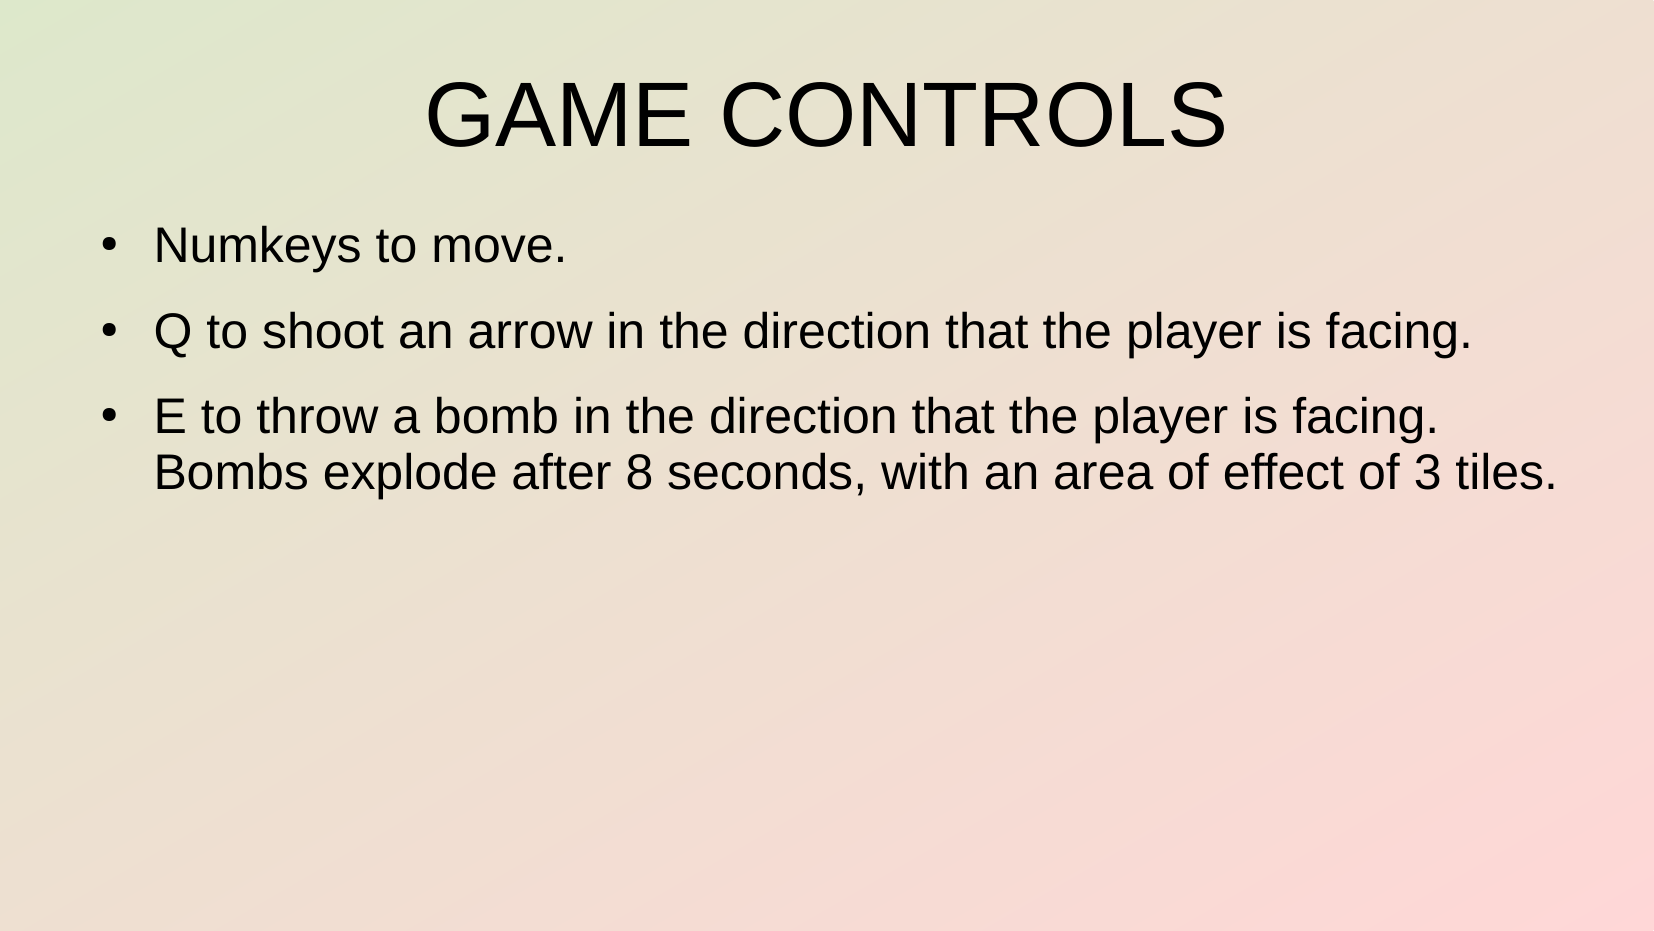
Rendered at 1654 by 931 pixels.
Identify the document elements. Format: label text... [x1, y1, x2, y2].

list Numkeys to move. Q to shoot an arrow in the direction that the player is facing. E to throw a bomb in the direction that the player is facing. Bombs explode after 8 seconds, with an area of effect of 3 tiles. [82, 217, 1571, 758]
title GAME CONTROLS [82, 37, 1571, 193]
